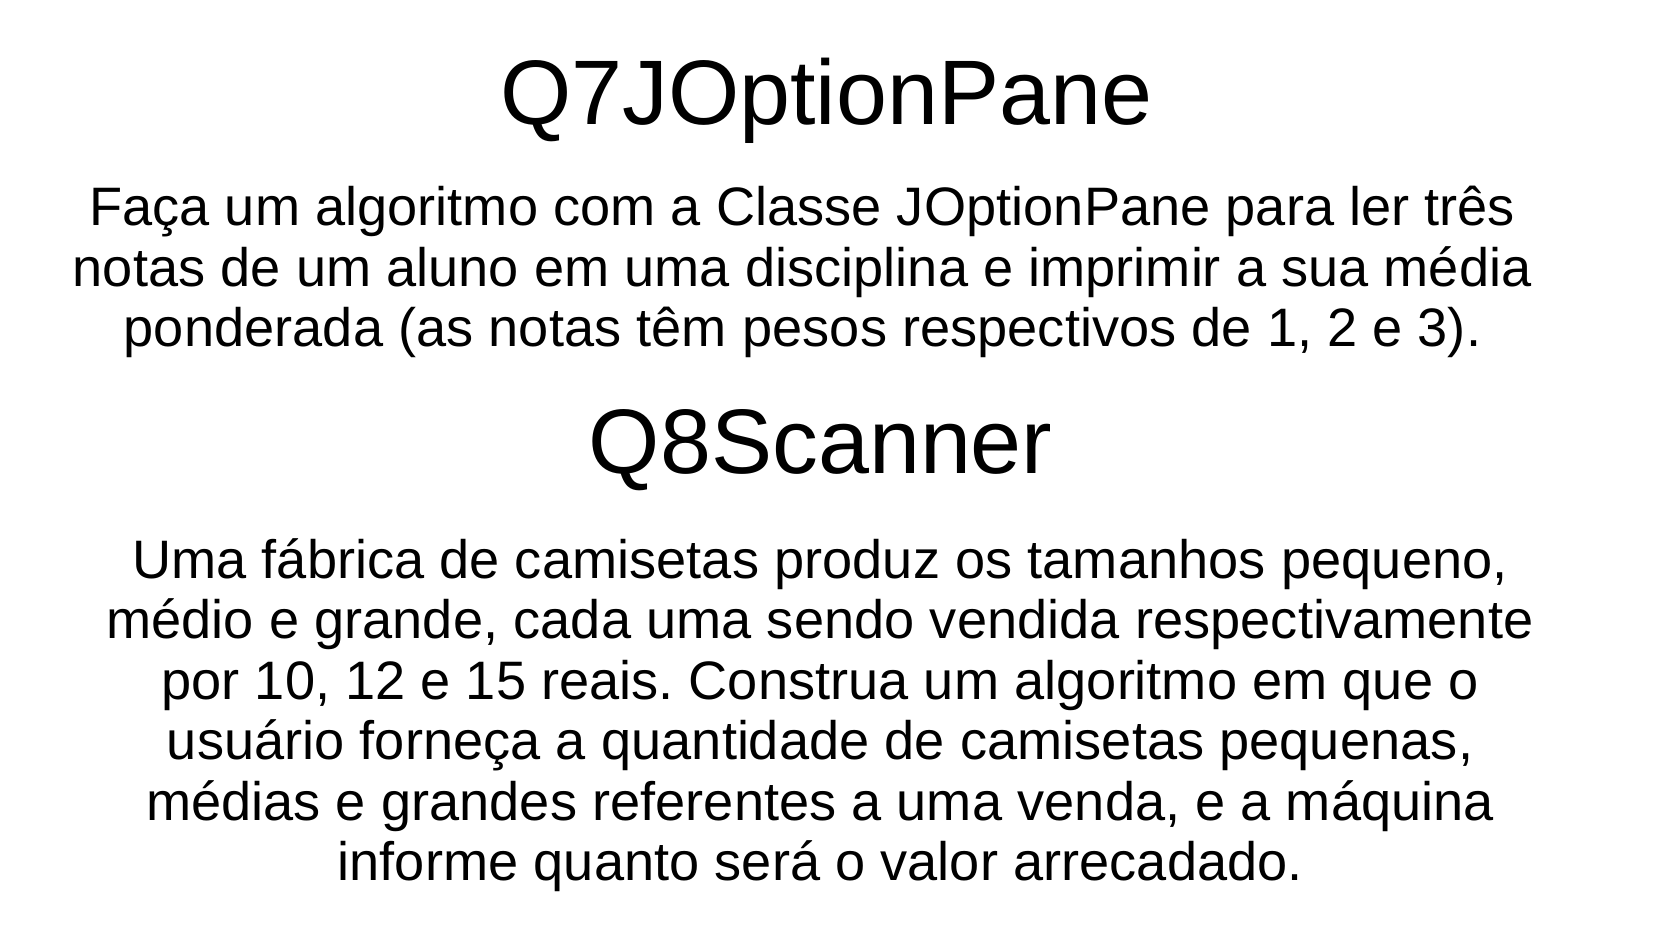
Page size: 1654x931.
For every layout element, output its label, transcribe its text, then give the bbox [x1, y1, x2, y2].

title Q8Scanner [76, 383, 1565, 500]
title Q7JOptionPane [82, 37, 1571, 148]
text_box Uma fábrica de camisetas produz os tamanhos pequeno, médio e grande, cada uma sendo vendida respectivamente por 10, 12 e 15 reais. Construa um algoritmo em que o usuário forneça a quantidade de camisetas pequenas, médias e grandes referentes a uma venda, e a máquina informe quanto será o valor arrecadado. [76, 529, 1565, 893]
subtitle Faça um algoritmo com a Classe JOptionPane para ler três notas de um aluno em uma disciplina e imprimir a sua média ponderada (as notas têm pesos respectivos de 1, 2 e 3). [59, 151, 1548, 384]
